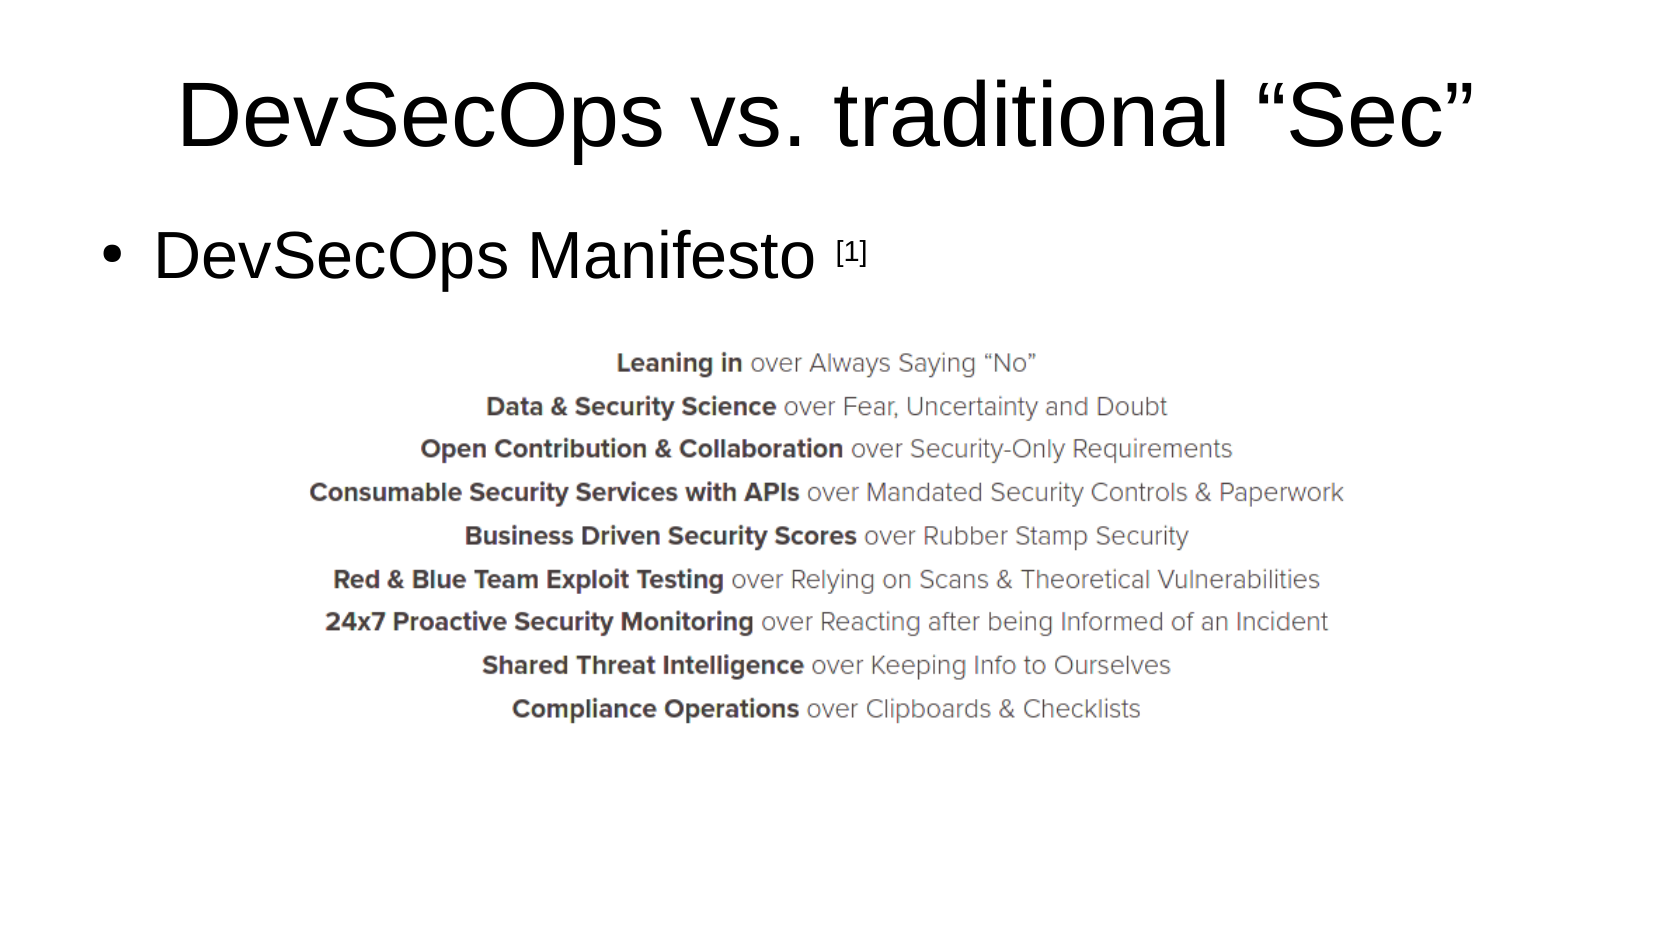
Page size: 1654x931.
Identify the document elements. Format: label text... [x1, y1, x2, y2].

title DevSecOps vs. traditional “Sec” [82, 37, 1571, 193]
list DevSecOps Manifesto [1] [82, 217, 1571, 758]
picture [253, 310, 1426, 788]
